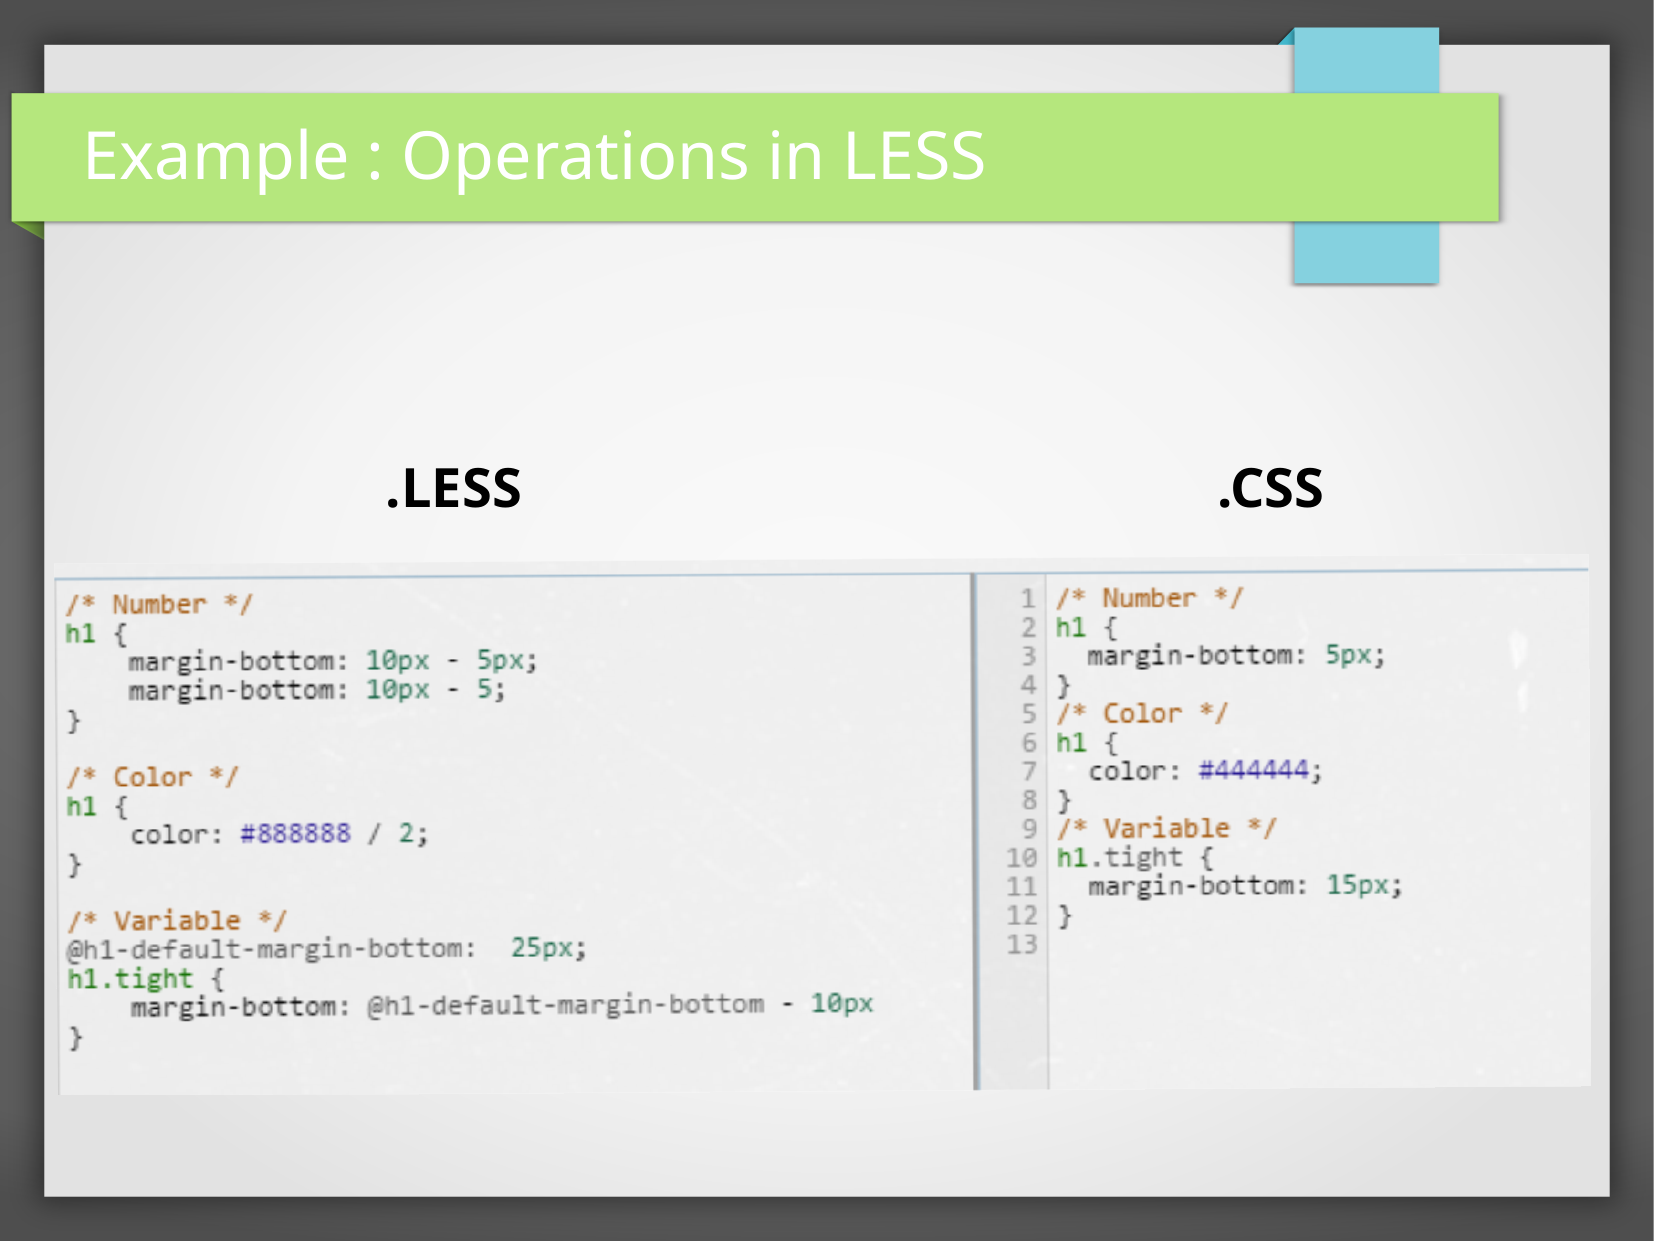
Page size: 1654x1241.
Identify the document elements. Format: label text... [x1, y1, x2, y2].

title Example : Operations in LESS [82, 94, 1264, 213]
picture [0, 0, 1654, 1241]
list .LESS [315, 450, 608, 531]
list .CSS [1146, 450, 1396, 560]
